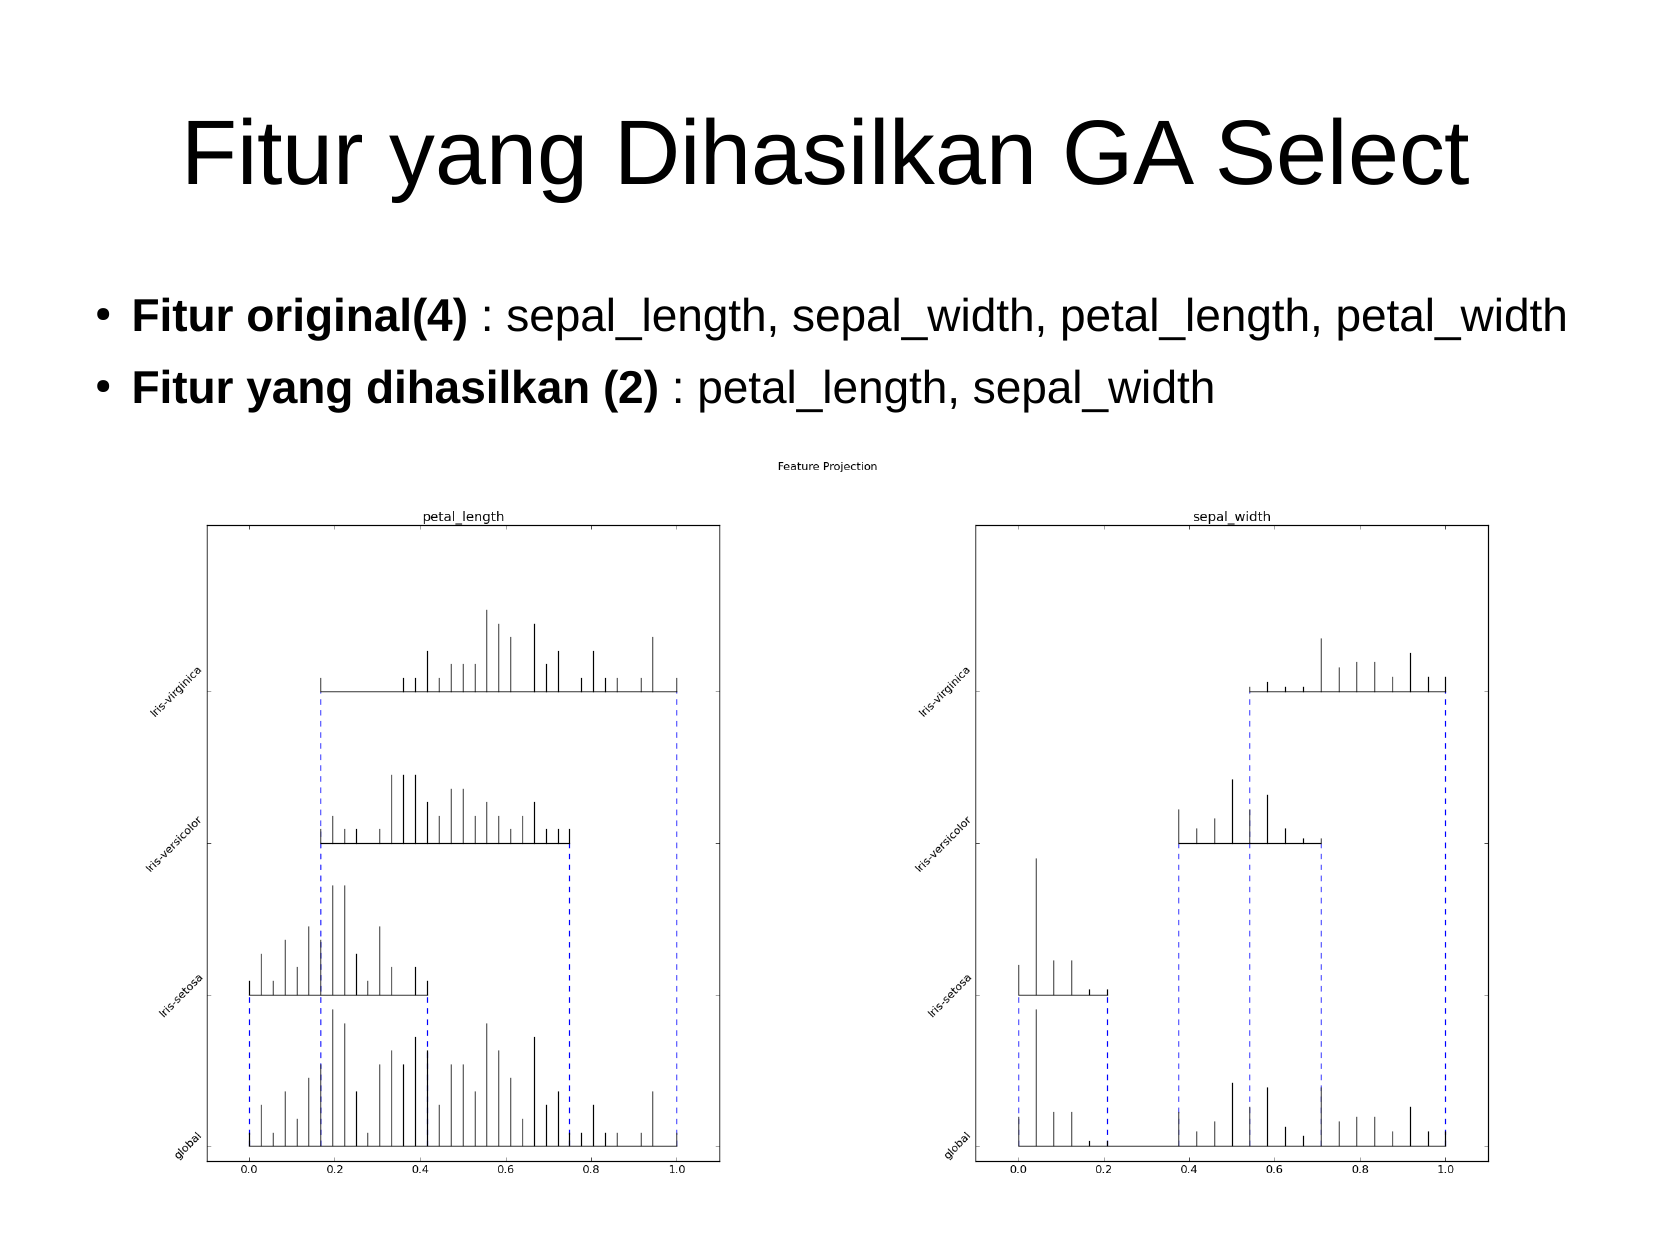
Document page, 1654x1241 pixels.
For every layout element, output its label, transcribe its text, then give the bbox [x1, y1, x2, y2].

picture [0, 446, 1654, 1241]
title Fitur yang Dihasilkan GA Select [82, 49, 1571, 257]
list Fitur original(4) : sepal_length, sepal_width, petal_length, petal_width Fitur yang dihasilkan (2) : petal_length, sepal_width [82, 290, 1571, 421]
